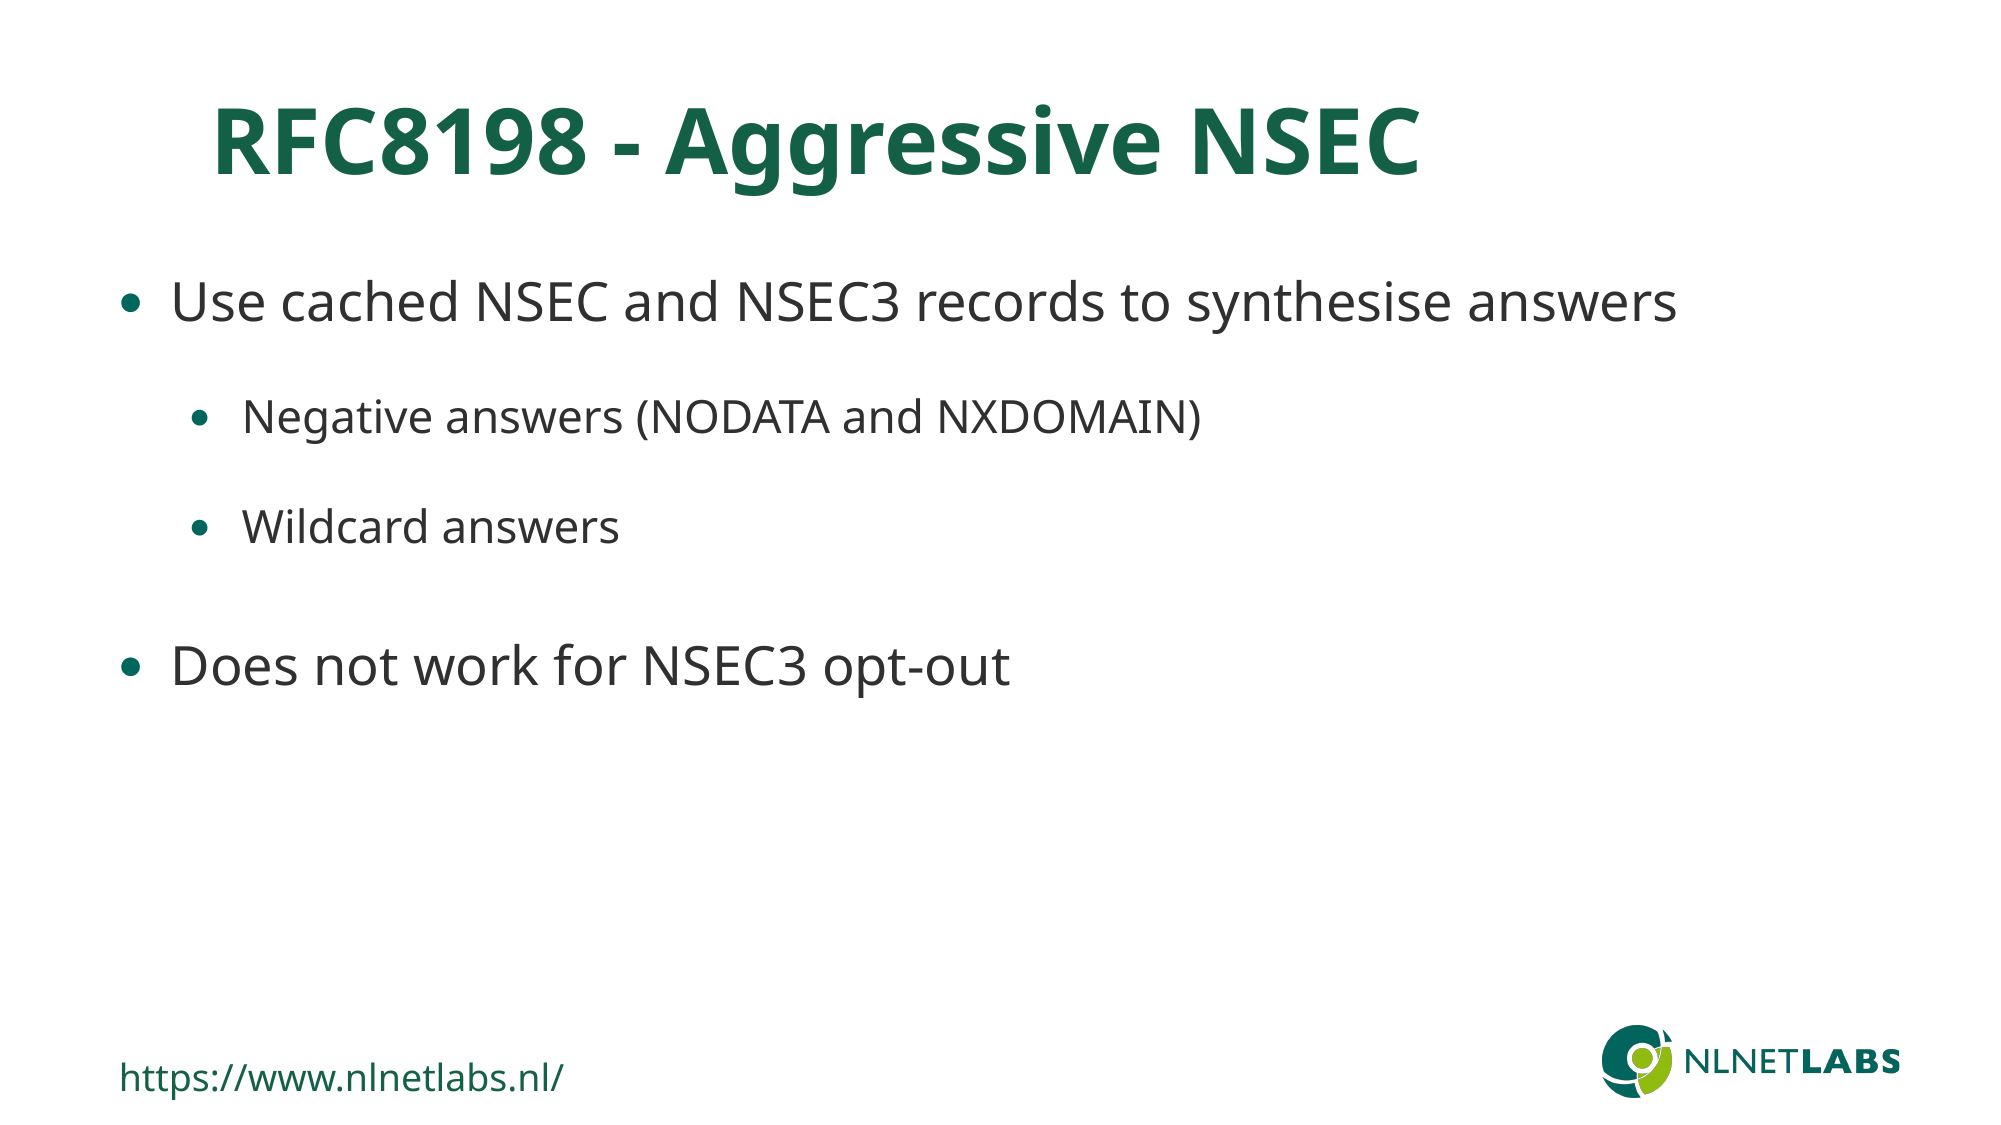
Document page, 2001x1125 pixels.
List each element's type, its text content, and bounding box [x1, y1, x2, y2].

title RFC8198 - Aggressive NSEC [210, 44, 1900, 233]
picture [1602, 1025, 1900, 1098]
list Use cached NSEC and NSEC3 records to synthesise answers Negative answers (NODATA and NXDOMAIN) Wildcard answers Does not work for NSEC3 opt-out [99, 263, 1900, 916]
